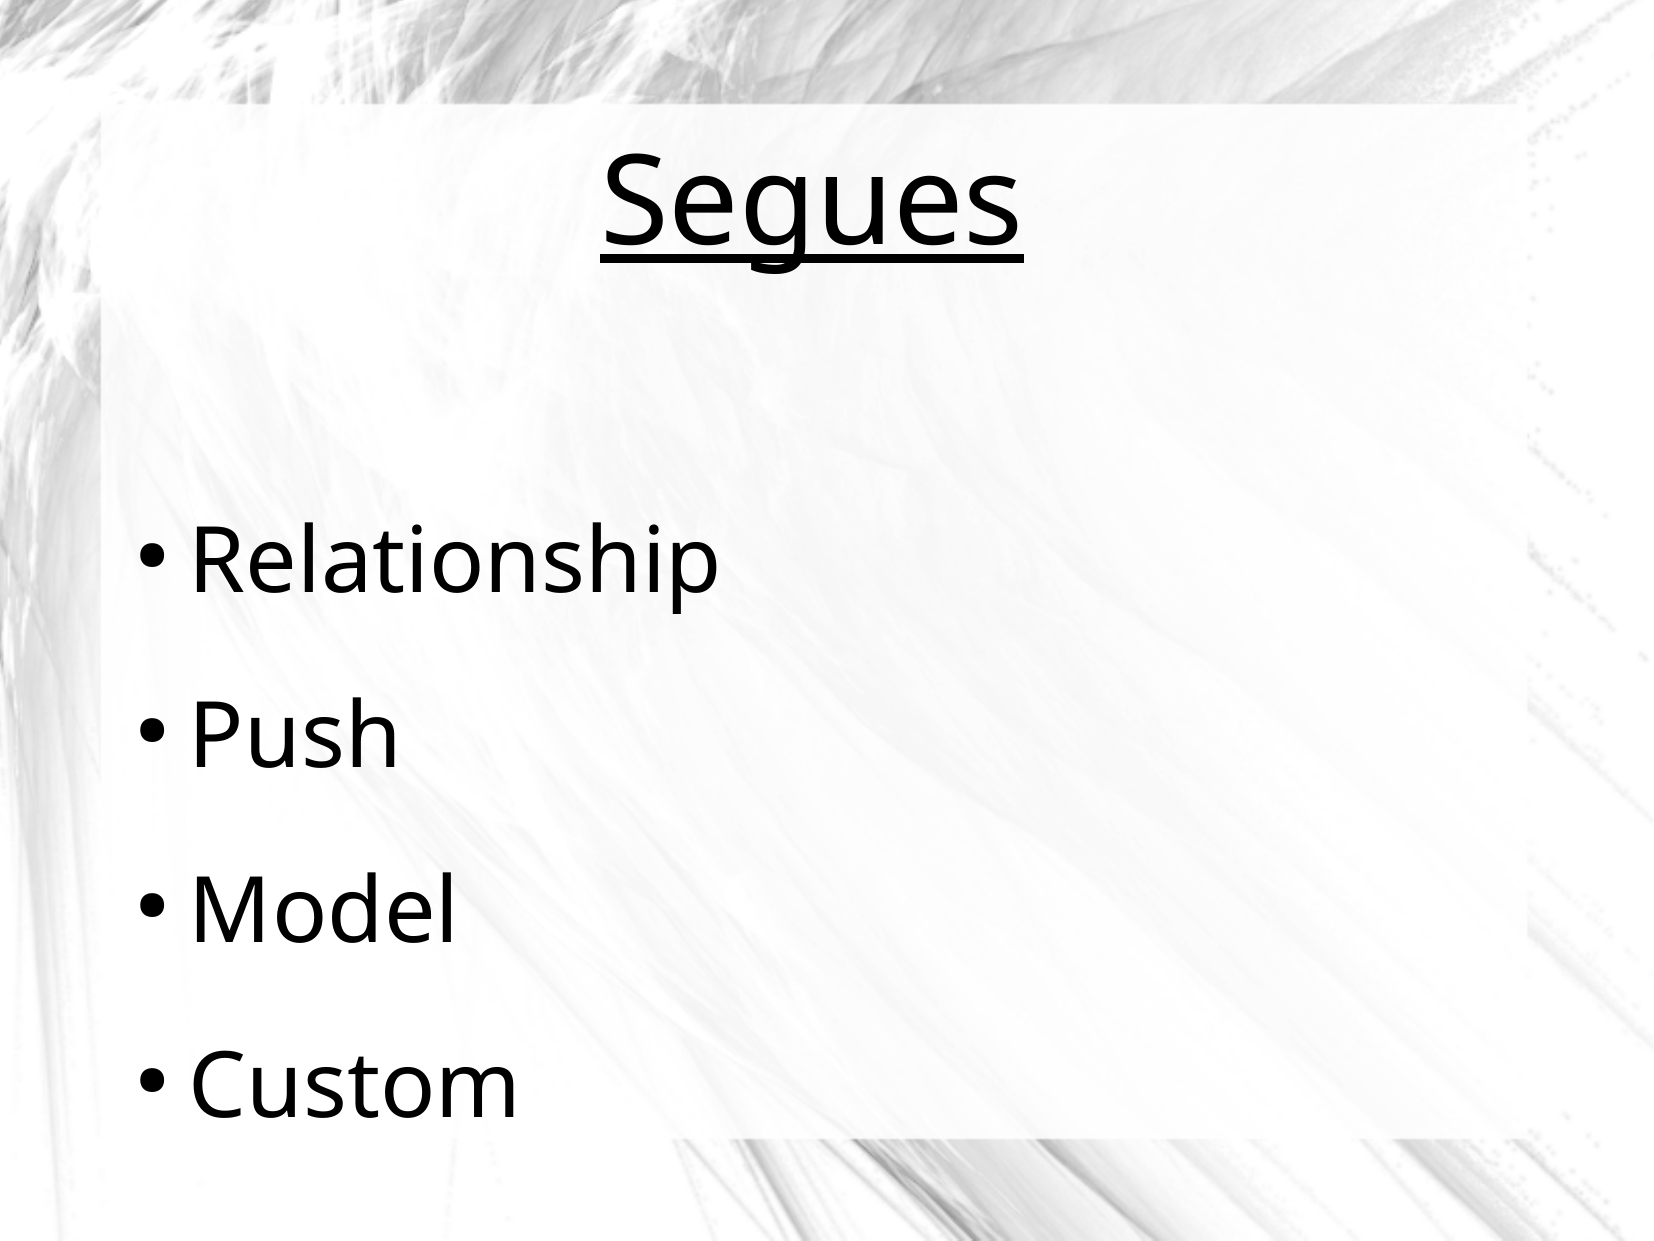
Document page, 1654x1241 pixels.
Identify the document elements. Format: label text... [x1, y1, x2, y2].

picture [0, 0, 1654, 1241]
list Relationship Push Model Custom [118, 319, 1571, 1047]
title Segues [118, 112, 1506, 281]
